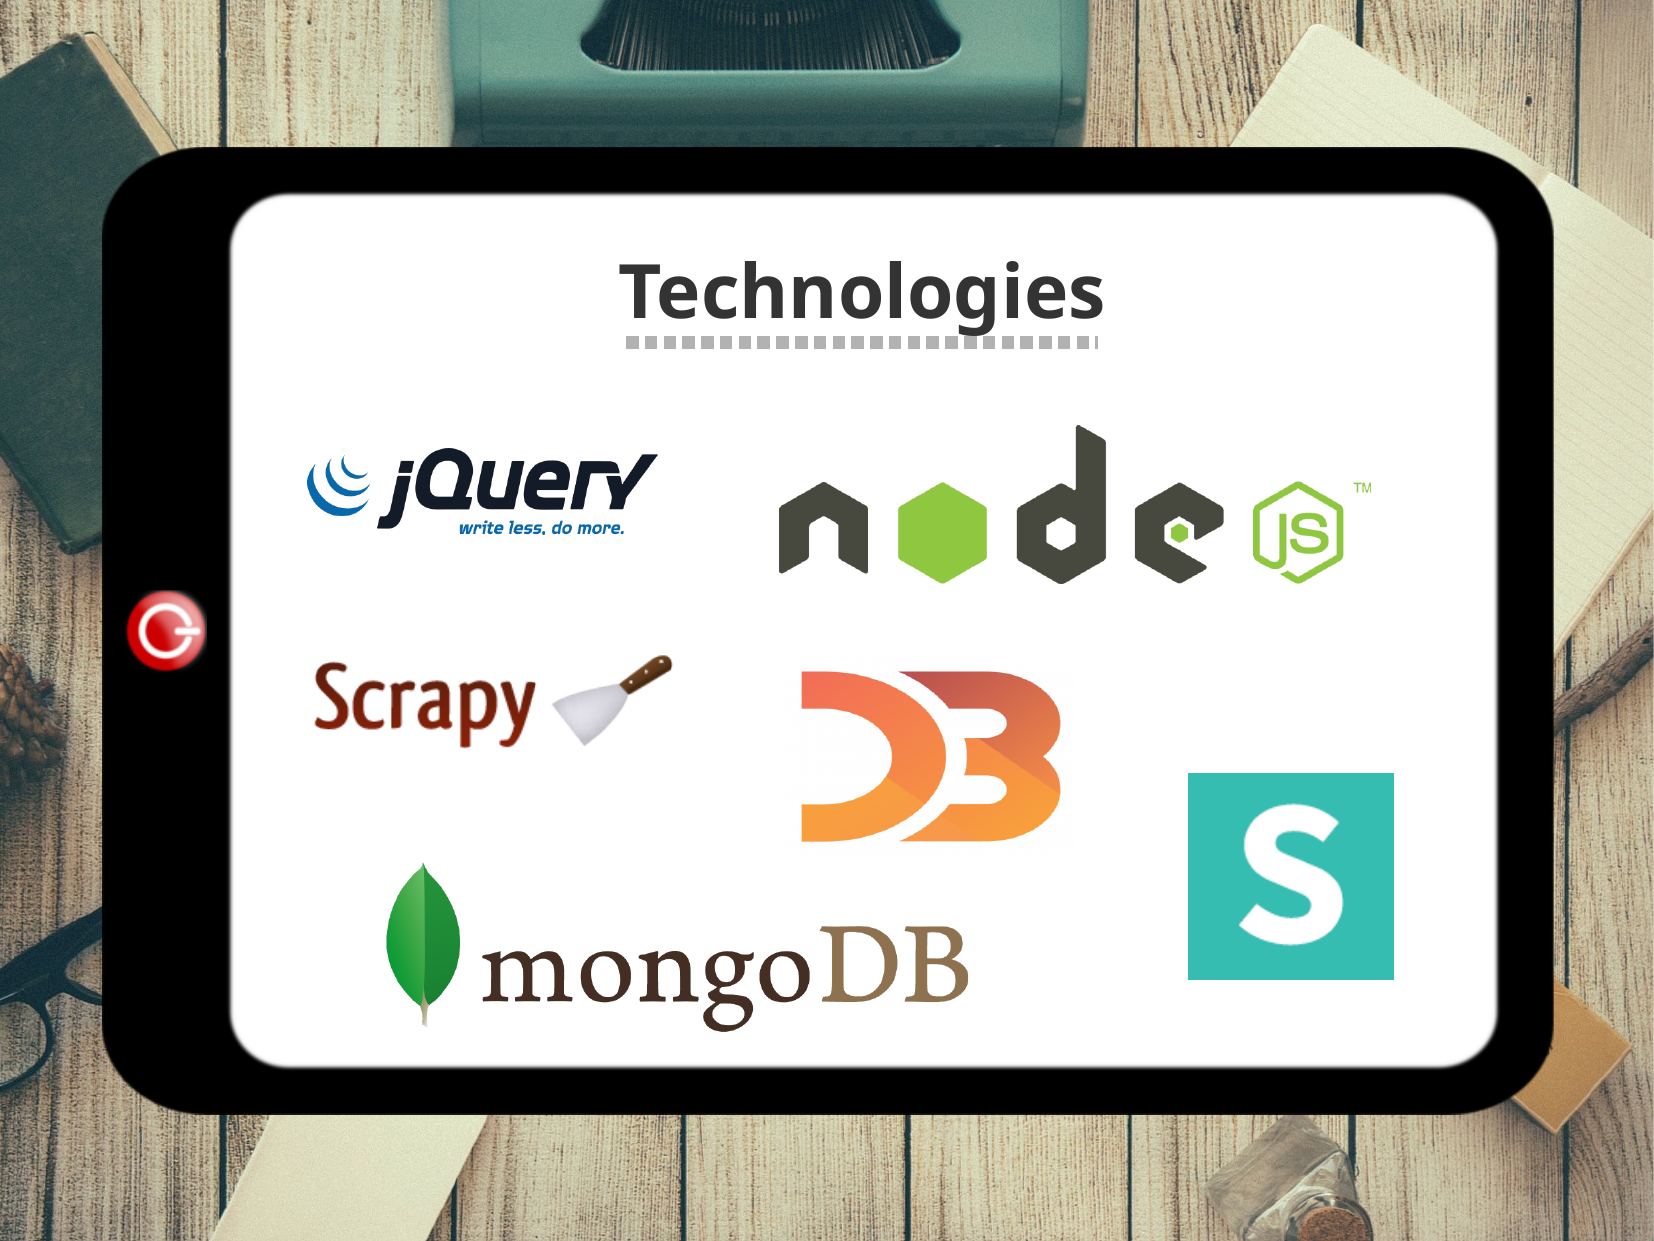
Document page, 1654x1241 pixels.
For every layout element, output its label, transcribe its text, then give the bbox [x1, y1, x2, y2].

picture [0, 0, 1654, 1241]
title Technologies [248, 212, 1477, 367]
